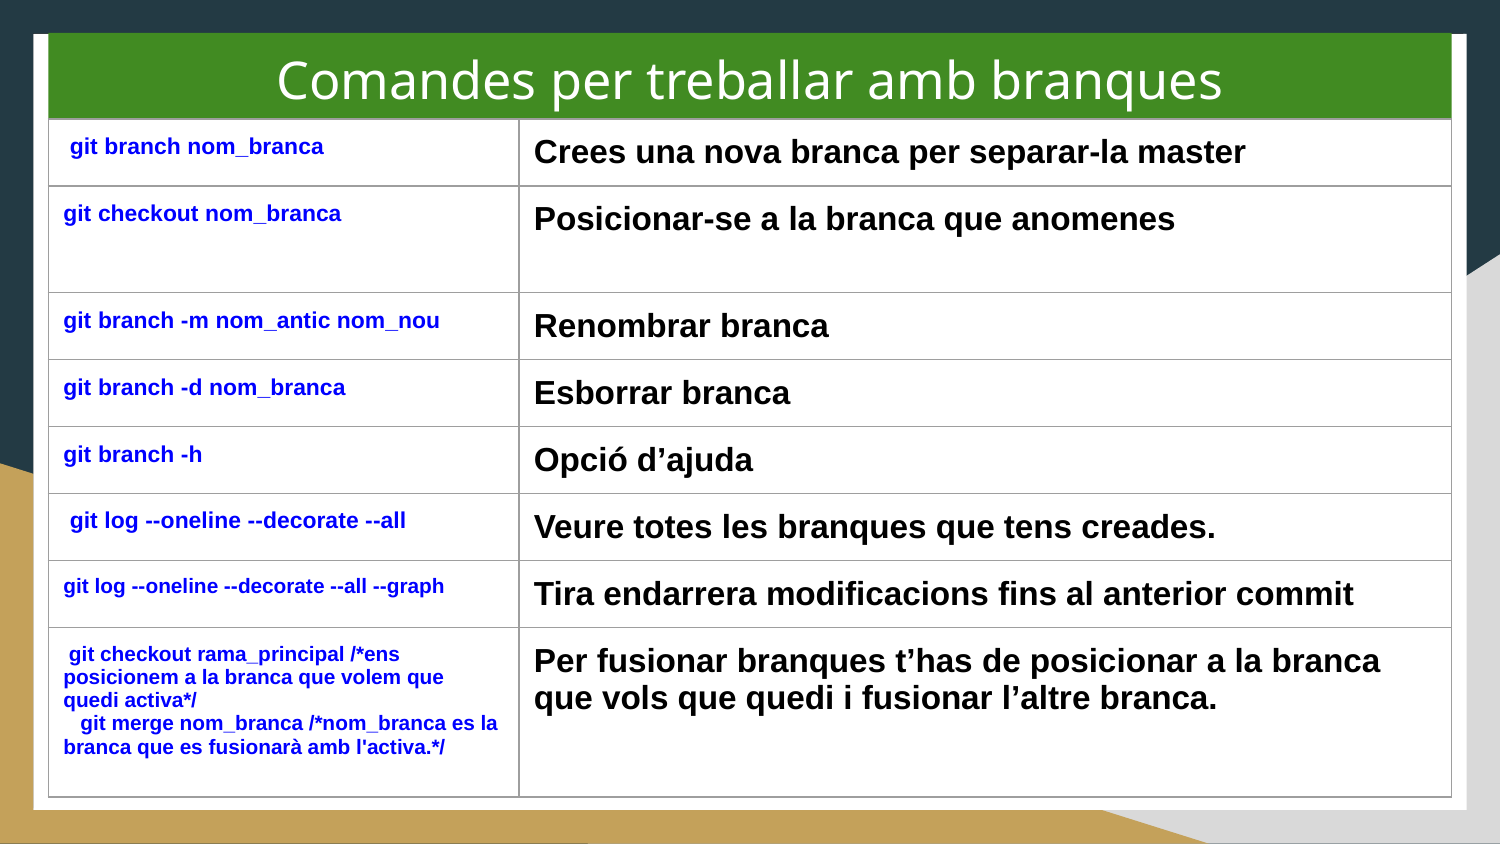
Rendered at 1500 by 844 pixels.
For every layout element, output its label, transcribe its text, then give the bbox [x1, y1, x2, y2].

table_cell git checkout rama_principal /*ens posicionem a la branca que volem que quedi activa*/ git merge nom_branca /*nom_branca es la branca que es fusionarà amb l'activa.*/ [49, 628, 518, 796]
table_cell git log --oneline --decorate --all --graph [49, 561, 518, 627]
table_header Crees una nova branca per separar-la master [520, 120, 1451, 185]
table_header git branch nom_branca [49, 120, 518, 185]
table_cell git log --oneline --decorate --all [49, 494, 518, 560]
table_cell git branch -m nom_antic nom_nou [49, 293, 518, 359]
table_cell Opció d’ajuda [520, 427, 1451, 493]
table_cell git branch -h [49, 427, 518, 493]
table_cell Esborrar branca [520, 360, 1451, 426]
table_cell git checkout nom_branca [49, 187, 518, 292]
table_cell Tira endarrera modificacions fins al anterior commit [520, 561, 1451, 627]
table_cell Renombrar branca [520, 293, 1451, 359]
table_cell git branch -d nom_branca [49, 360, 518, 426]
table_cell Per fusionar branques t’has de posicionar a la branca que vols que quedi i fusionar l’altre branca. [520, 628, 1451, 796]
title Comandes per treballar amb branques [48, 32, 1452, 118]
table_cell Posicionar-se a la branca que anomenes [520, 187, 1451, 292]
table_cell Veure totes les branques que tens creades. [520, 494, 1451, 560]
